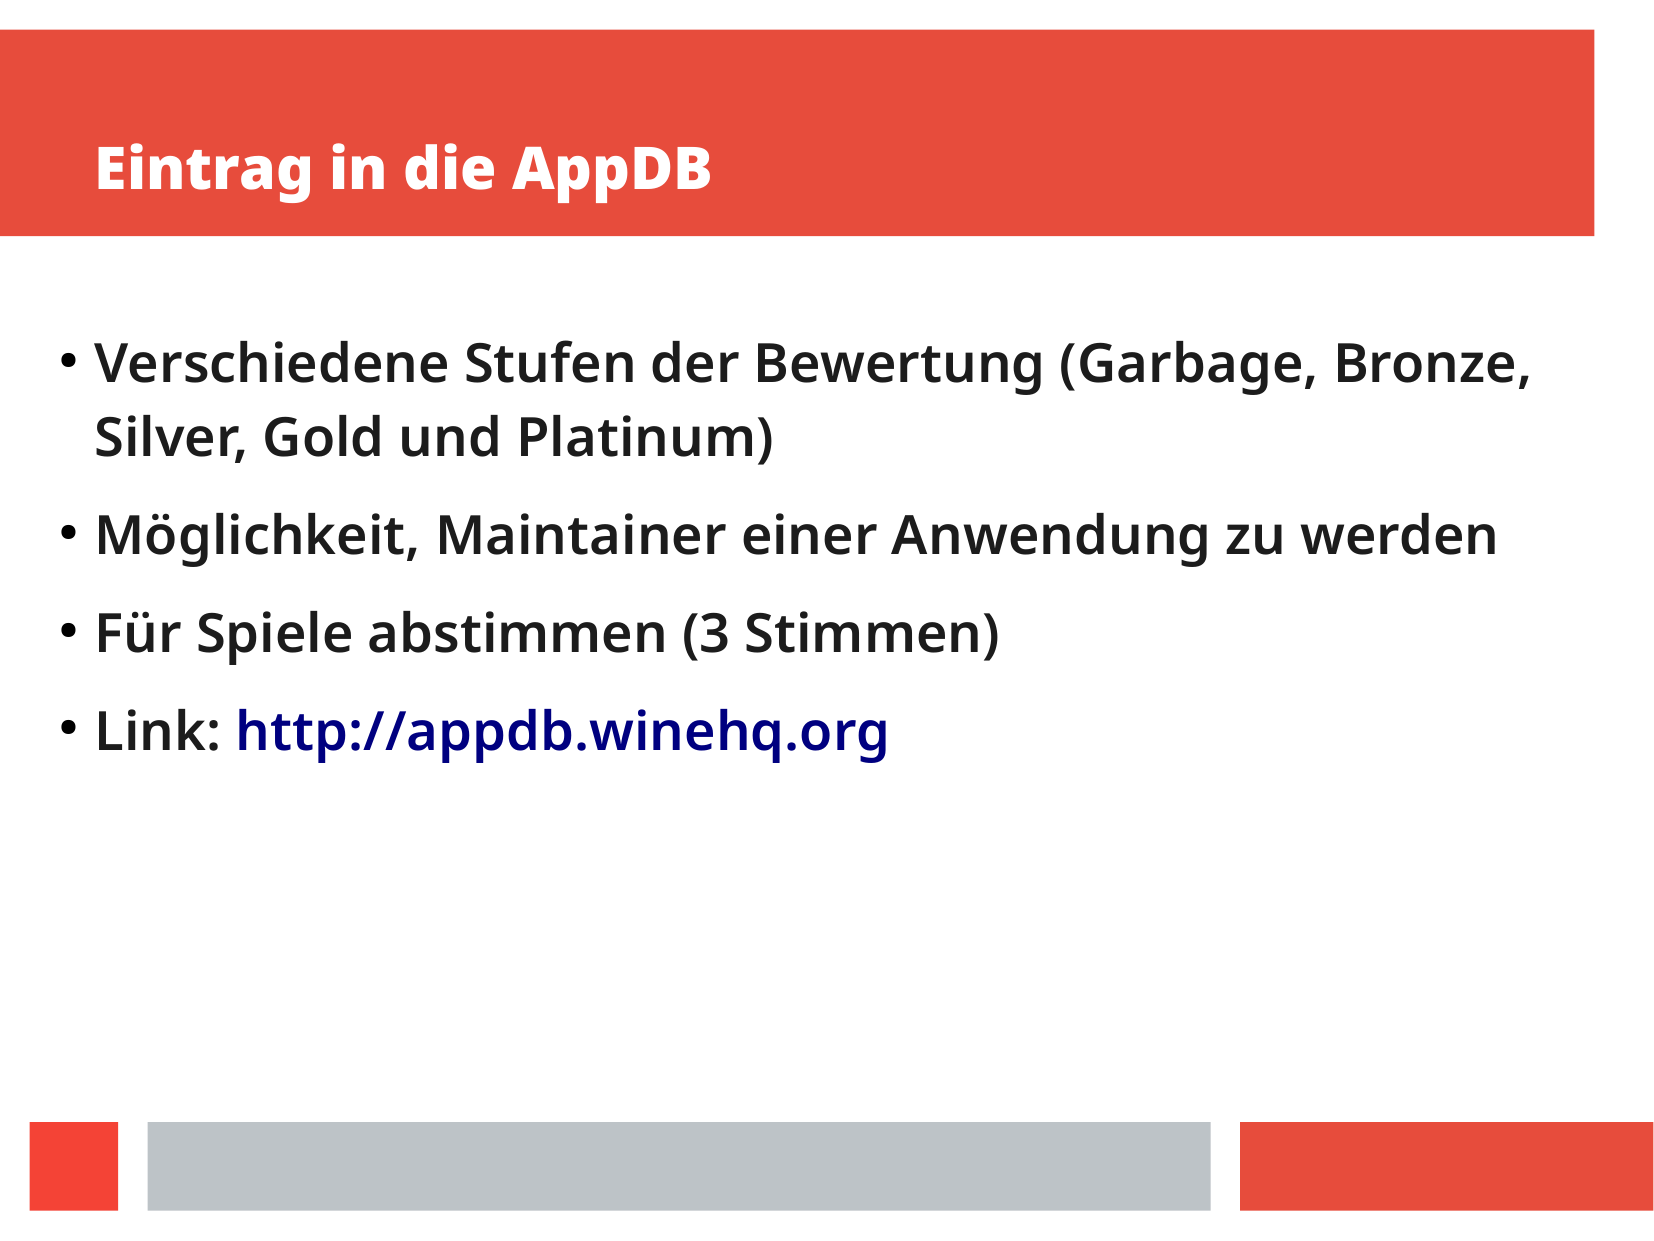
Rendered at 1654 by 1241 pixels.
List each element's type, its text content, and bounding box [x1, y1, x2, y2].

title Eintrag in die AppDB [59, 59, 1595, 207]
list Verschiedene Stufen der Bewertung (Garbage, Bronze, Silver, Gold und Platinum) Möglichkeit, Maintainer einer Anwendung zu werden Für Spiele abstimmen (3 Stimmen) Link: http://appdb.winehq.org [59, 324, 1565, 1093]
